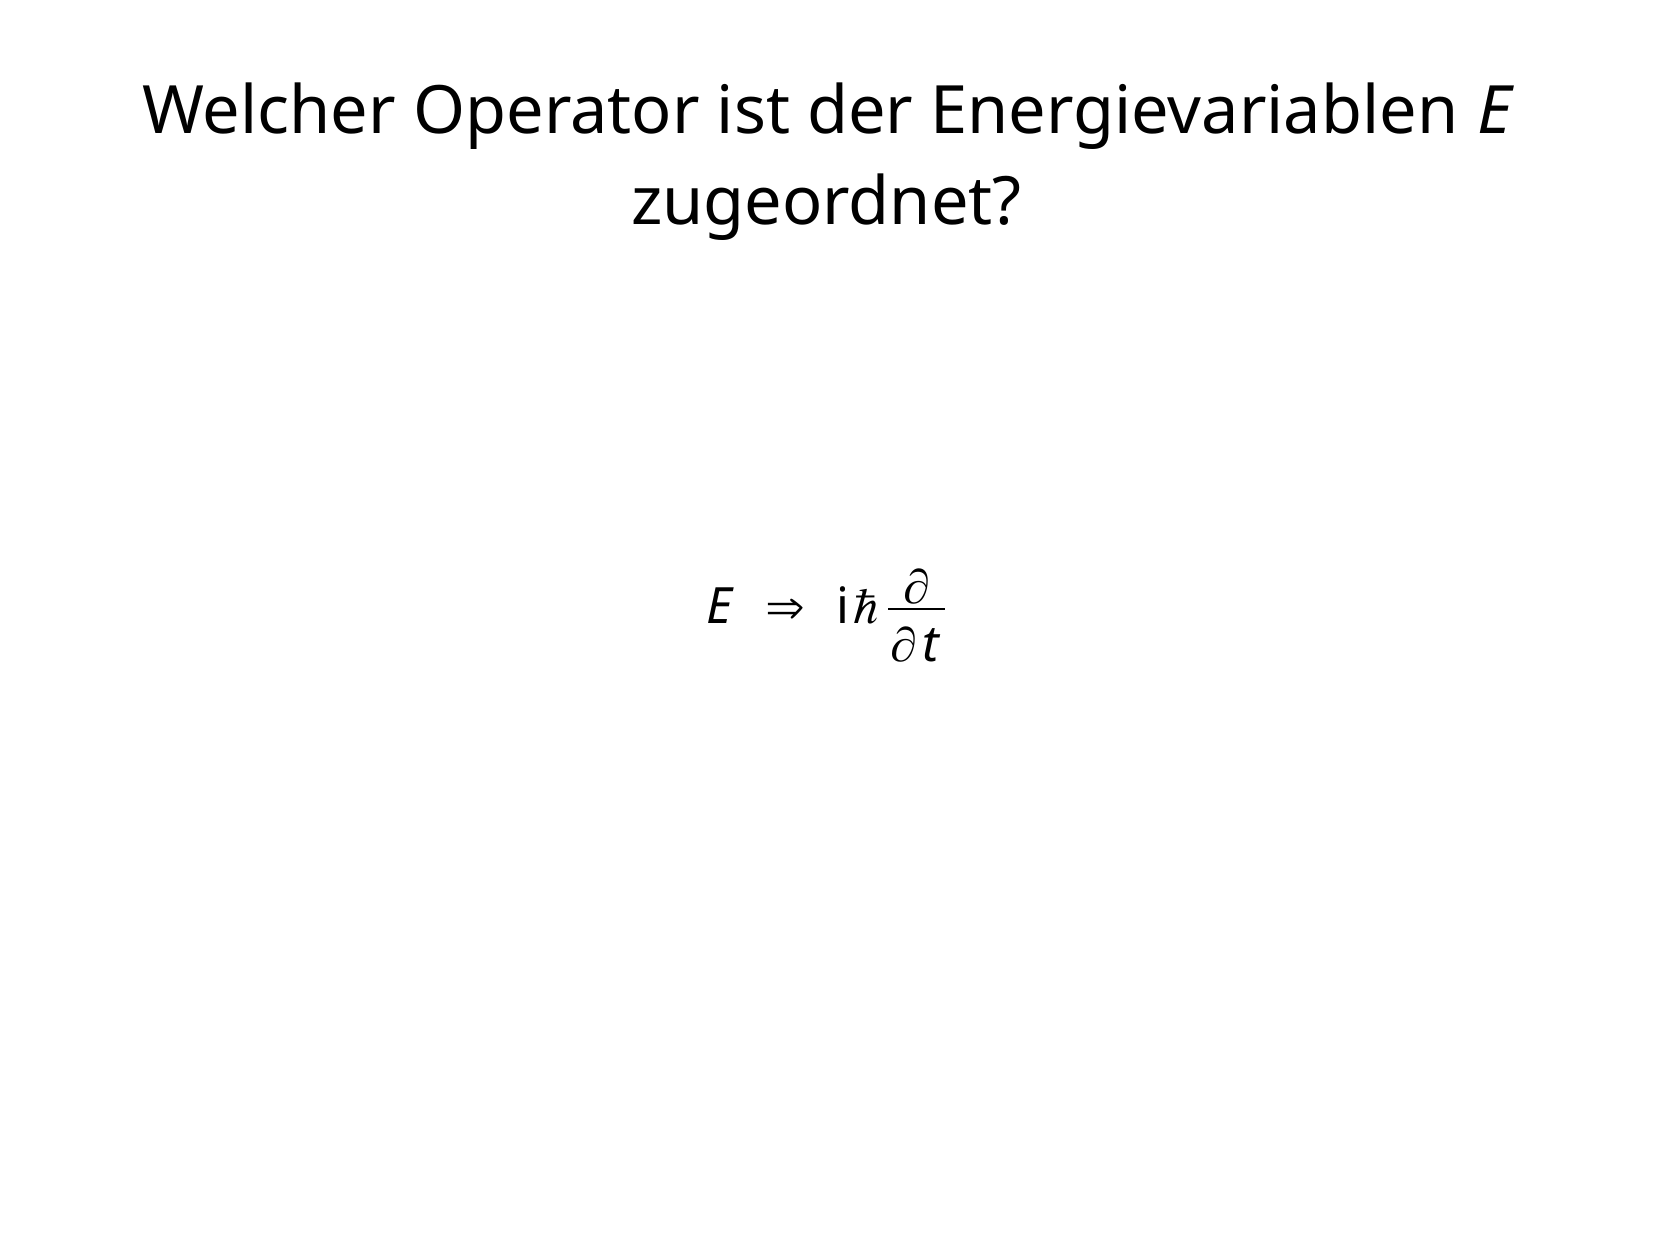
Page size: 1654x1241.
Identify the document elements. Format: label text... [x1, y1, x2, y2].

chart [700, 565, 954, 675]
title Welcher Operator ist der Energievariablen E zugeordnet? [82, 49, 1571, 257]
